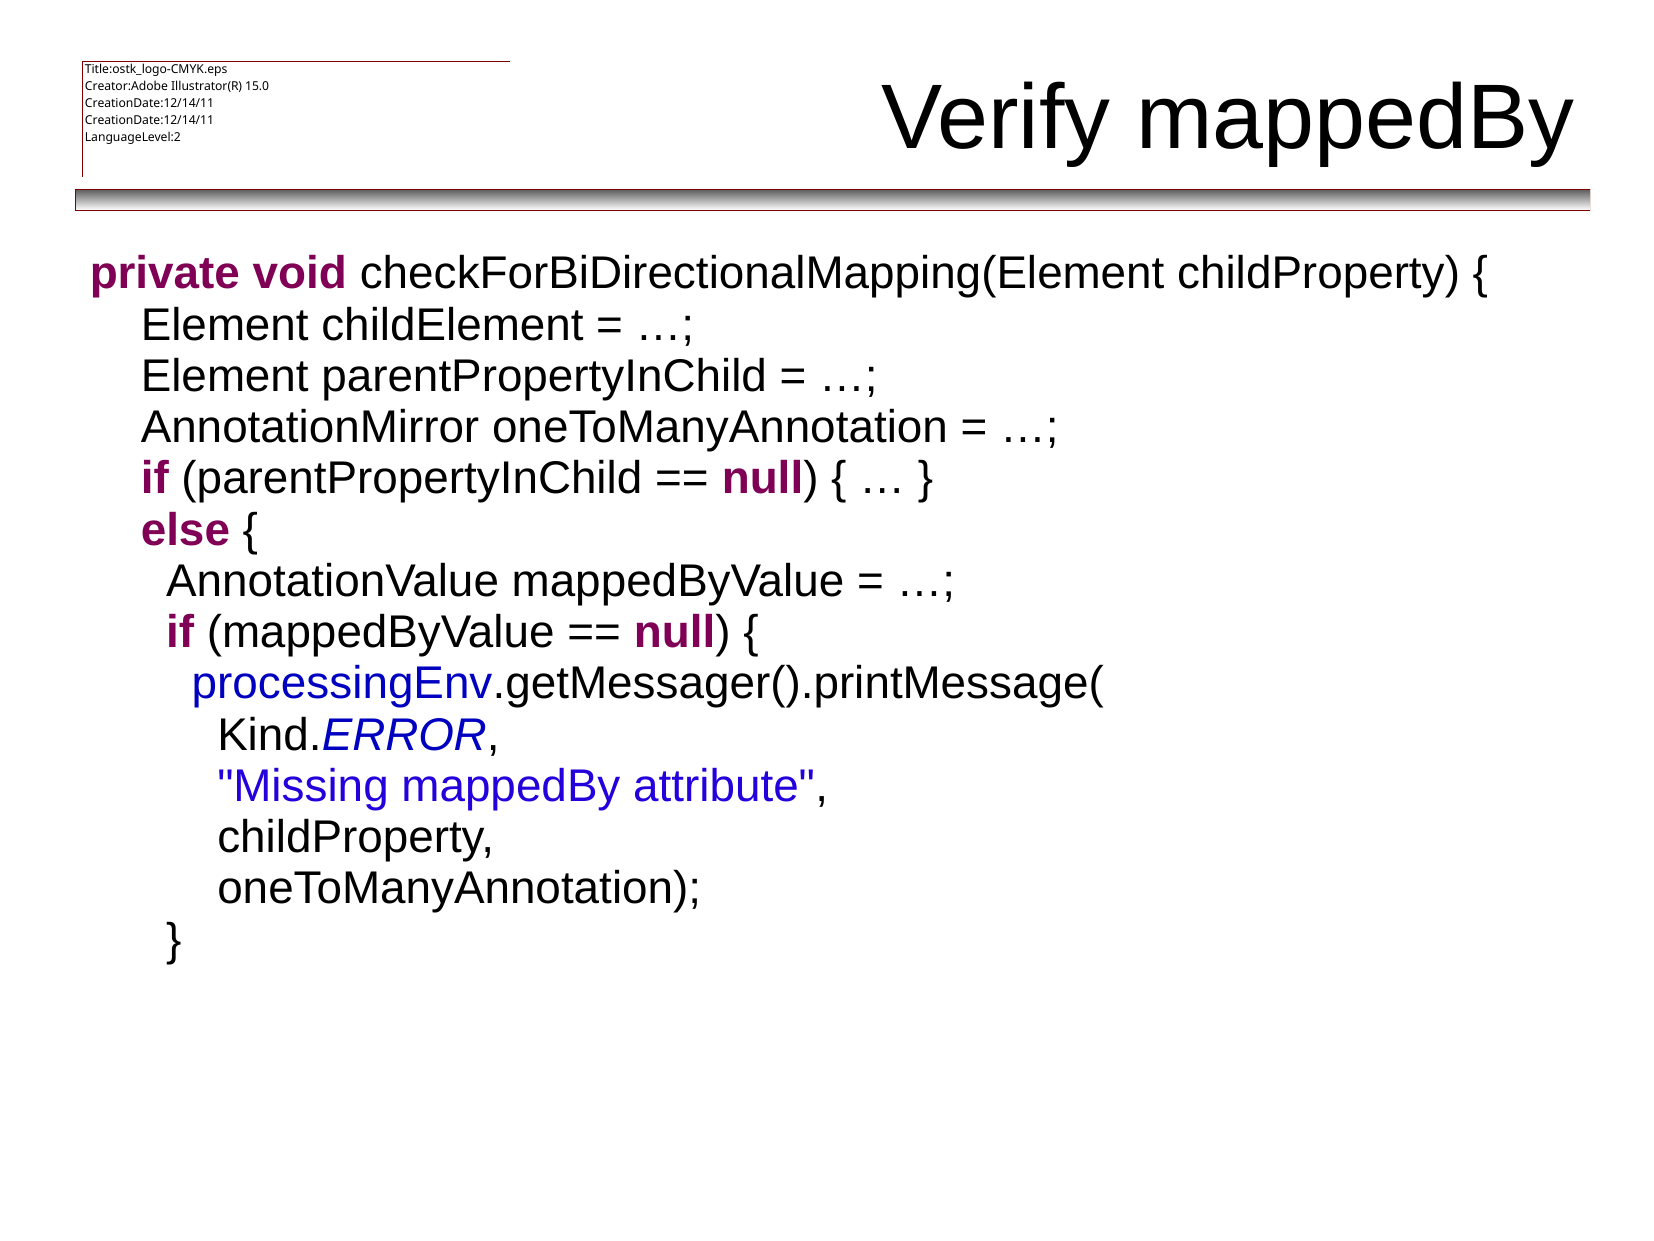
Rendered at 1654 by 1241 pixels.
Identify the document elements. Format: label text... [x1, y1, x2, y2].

title Verify mappedBy [529, 65, 1576, 169]
text_box private void checkForBiDirectionalMapping(Element childProperty) { Element childElement = …; Element parentPropertyInChild = …; AnnotationMirror oneToManyAnnotation = …; if (parentPropertyInChild == null) { … } else { AnnotationValue mappedByValue = …; if (mappedByValue == null) { processingEnv.getMessager().printMessage( Kind.ERROR, "Missing mappedBy attribute", childProperty, oneToManyAnnotation); } [75, 240, 1591, 973]
